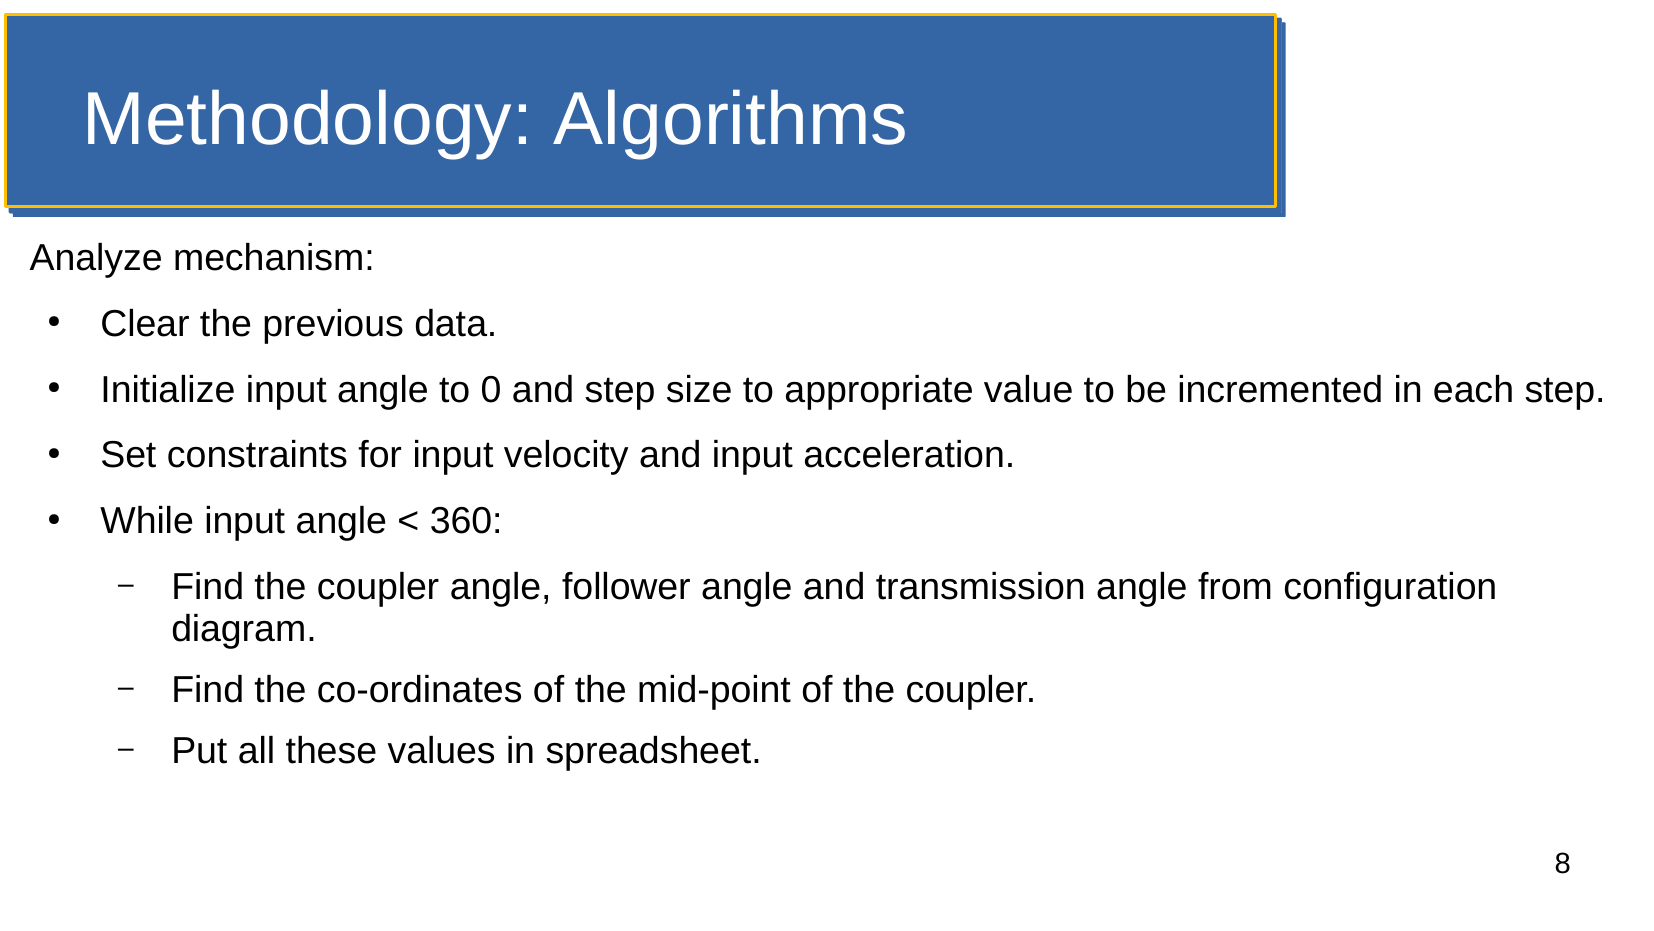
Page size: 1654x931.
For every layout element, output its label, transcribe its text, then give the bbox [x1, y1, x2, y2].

title Methodology: Algorithms [82, 44, 1235, 192]
list Analyze mechanism: Clear the previous data. Initialize input angle to 0 and step size to appropriate value to be incremented in each step. Set constraints for input velocity and input acceleration. While input angle < 360: Find the coupler angle, follower angle and transmission angle from configuration diagram. Find the co-ordinates of the mid-point of the coupler. Put all these values in spreadsheet. [29, 236, 1625, 827]
